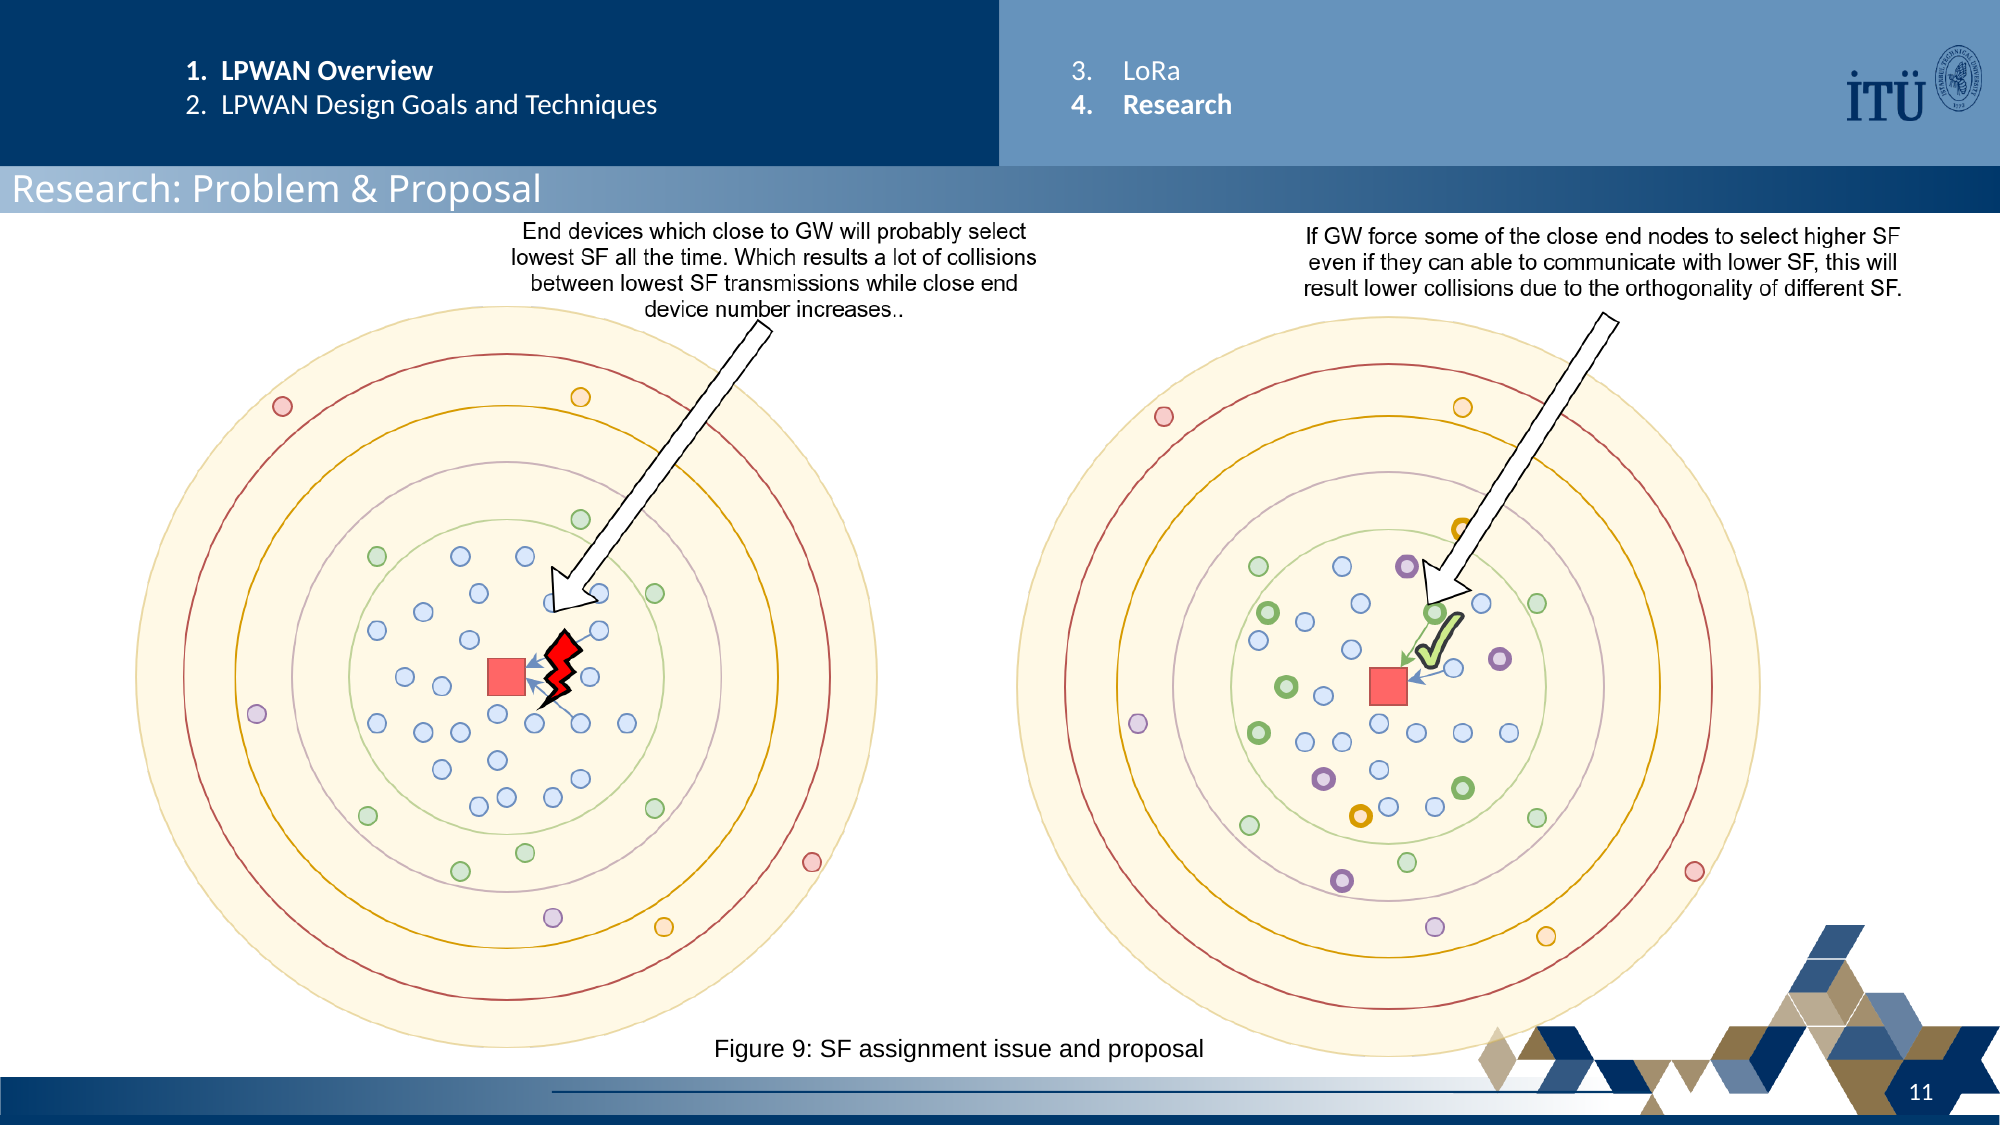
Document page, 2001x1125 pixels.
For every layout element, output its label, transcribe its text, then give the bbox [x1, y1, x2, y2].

text_box Figure 9: SF assignment issue and proposal [699, 1017, 1301, 1101]
text_box LoRa Research [1033, 43, 1859, 151]
picture [135, 218, 2000, 1115]
list Research: Problem & Proposal [11, 162, 1992, 212]
picture [1859, 45, 1982, 121]
text_box LPWAN Overview LPWAN Design Goals and Techniques [74, 43, 901, 151]
slide_number 1 [1880, 1059, 1962, 1122]
